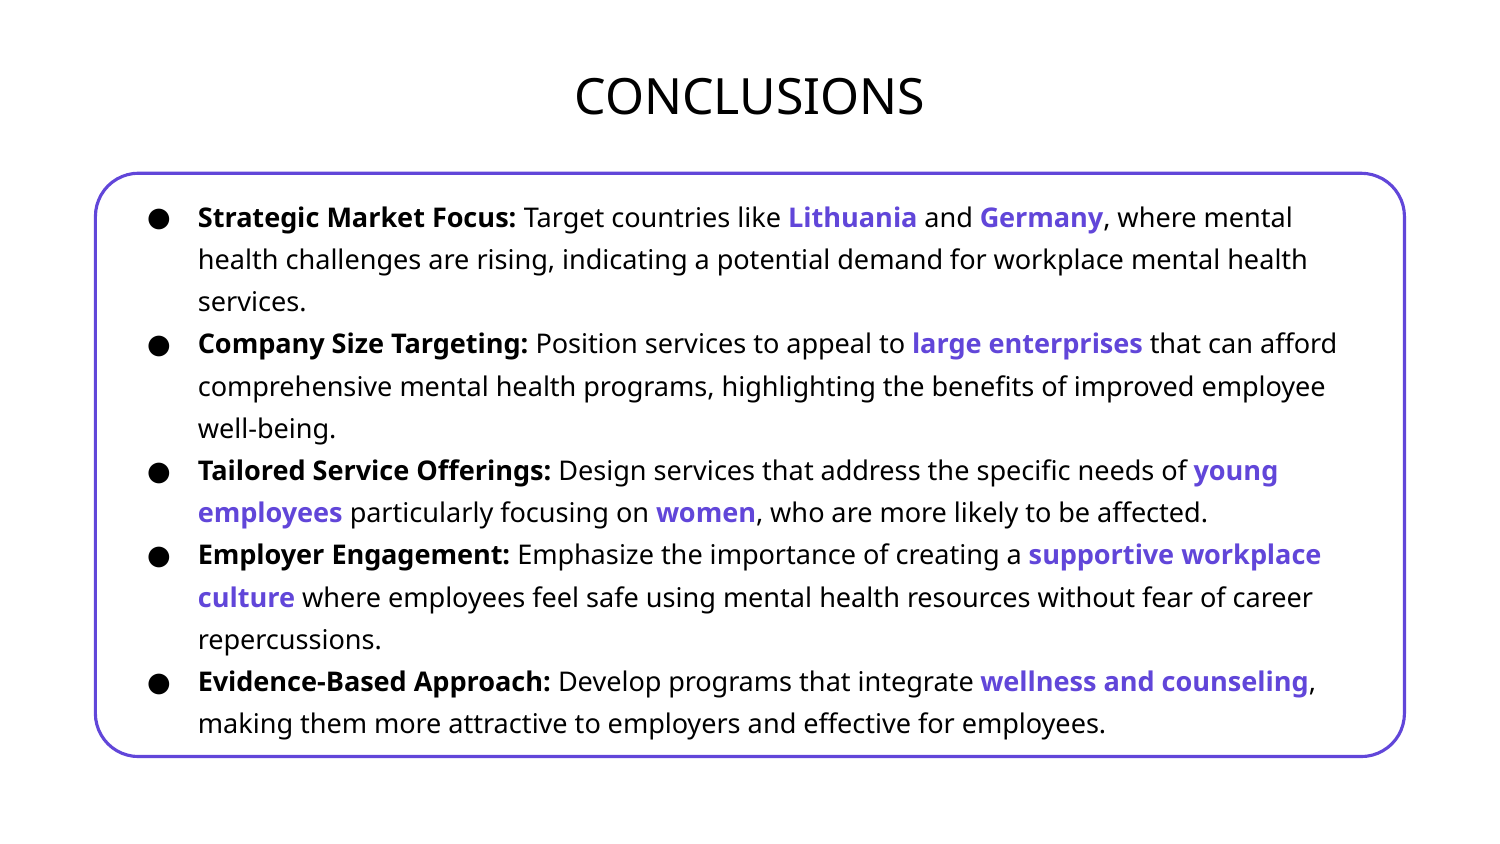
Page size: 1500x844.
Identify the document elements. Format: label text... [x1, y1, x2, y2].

title CONCLUSIONS [75, 67, 1425, 122]
text_box Strategic Market Focus: Target countries like Lithuania and Germany, where mental health challenges are rising, indicating a potential demand for workplace mental health services. Company Size Targeting: Position services to appeal to large enterprises that can afford comprehensive mental health programs, highlighting the benefits of improved employee well-being. Tailored Service Offerings: Design services that address the specific needs of young employees particularly focusing on women, who are more likely to be affected. Employer Engagement: Emphasize the importance of creating a supportive workplace culture where employees feel safe using mental health resources without fear of career repercussions. Evidence-Based Approach: Develop programs that integrate wellness and counseling, making them more attractive to employers and effective for employees. [95, 173, 1405, 757]
